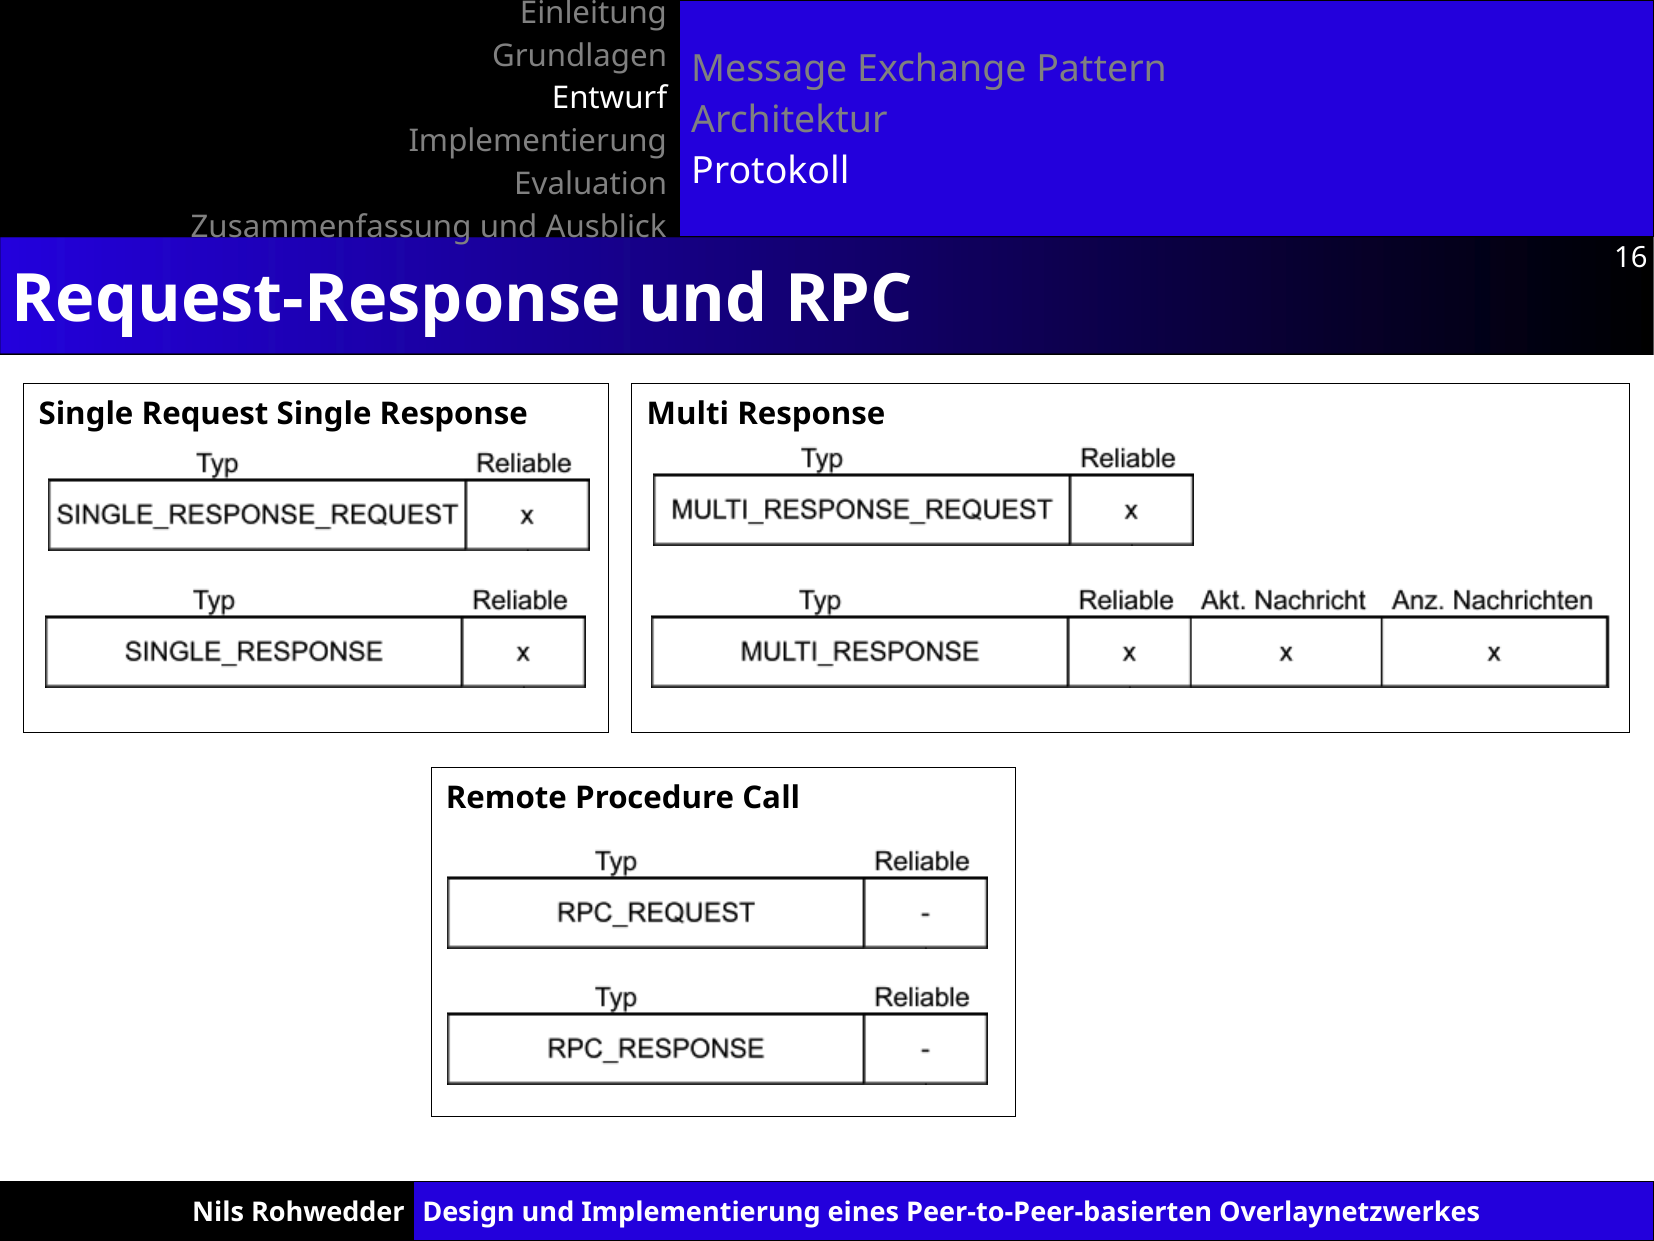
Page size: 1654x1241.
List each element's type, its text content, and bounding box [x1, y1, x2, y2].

picture [0, 237, 11, 355]
title Request-Response und RPC [11, 236, 1388, 355]
picture [1388, 237, 1654, 355]
text_box Multi Response [631, 383, 1630, 733]
text_box Single Request Single Response [23, 383, 609, 733]
text_box Remote Procedure Call [431, 767, 1016, 1117]
